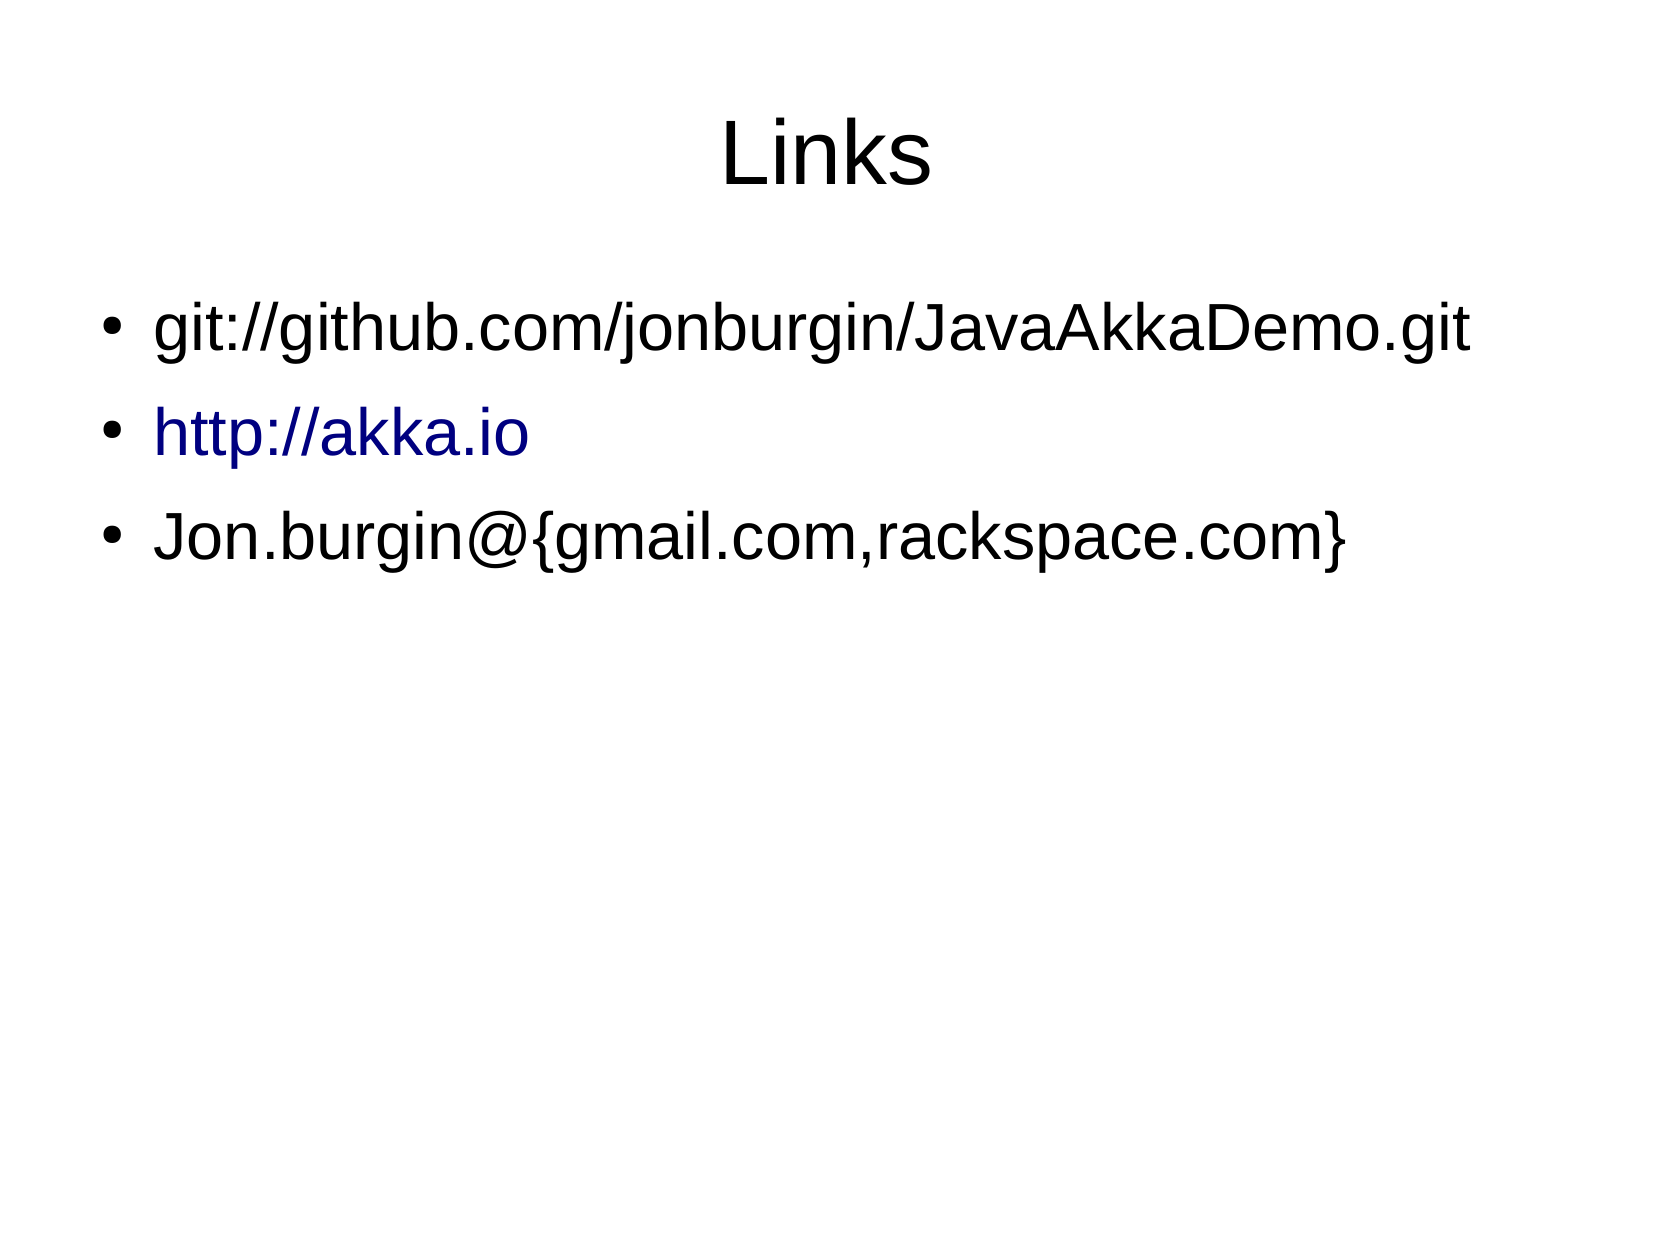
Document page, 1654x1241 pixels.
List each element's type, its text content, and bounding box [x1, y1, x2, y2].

list git://github.com/jonburgin/JavaAkkaDemo.git http://akka.io Jon.burgin@{gmail.com,rackspace.com} [82, 290, 1538, 1010]
title Links [82, 49, 1571, 257]
